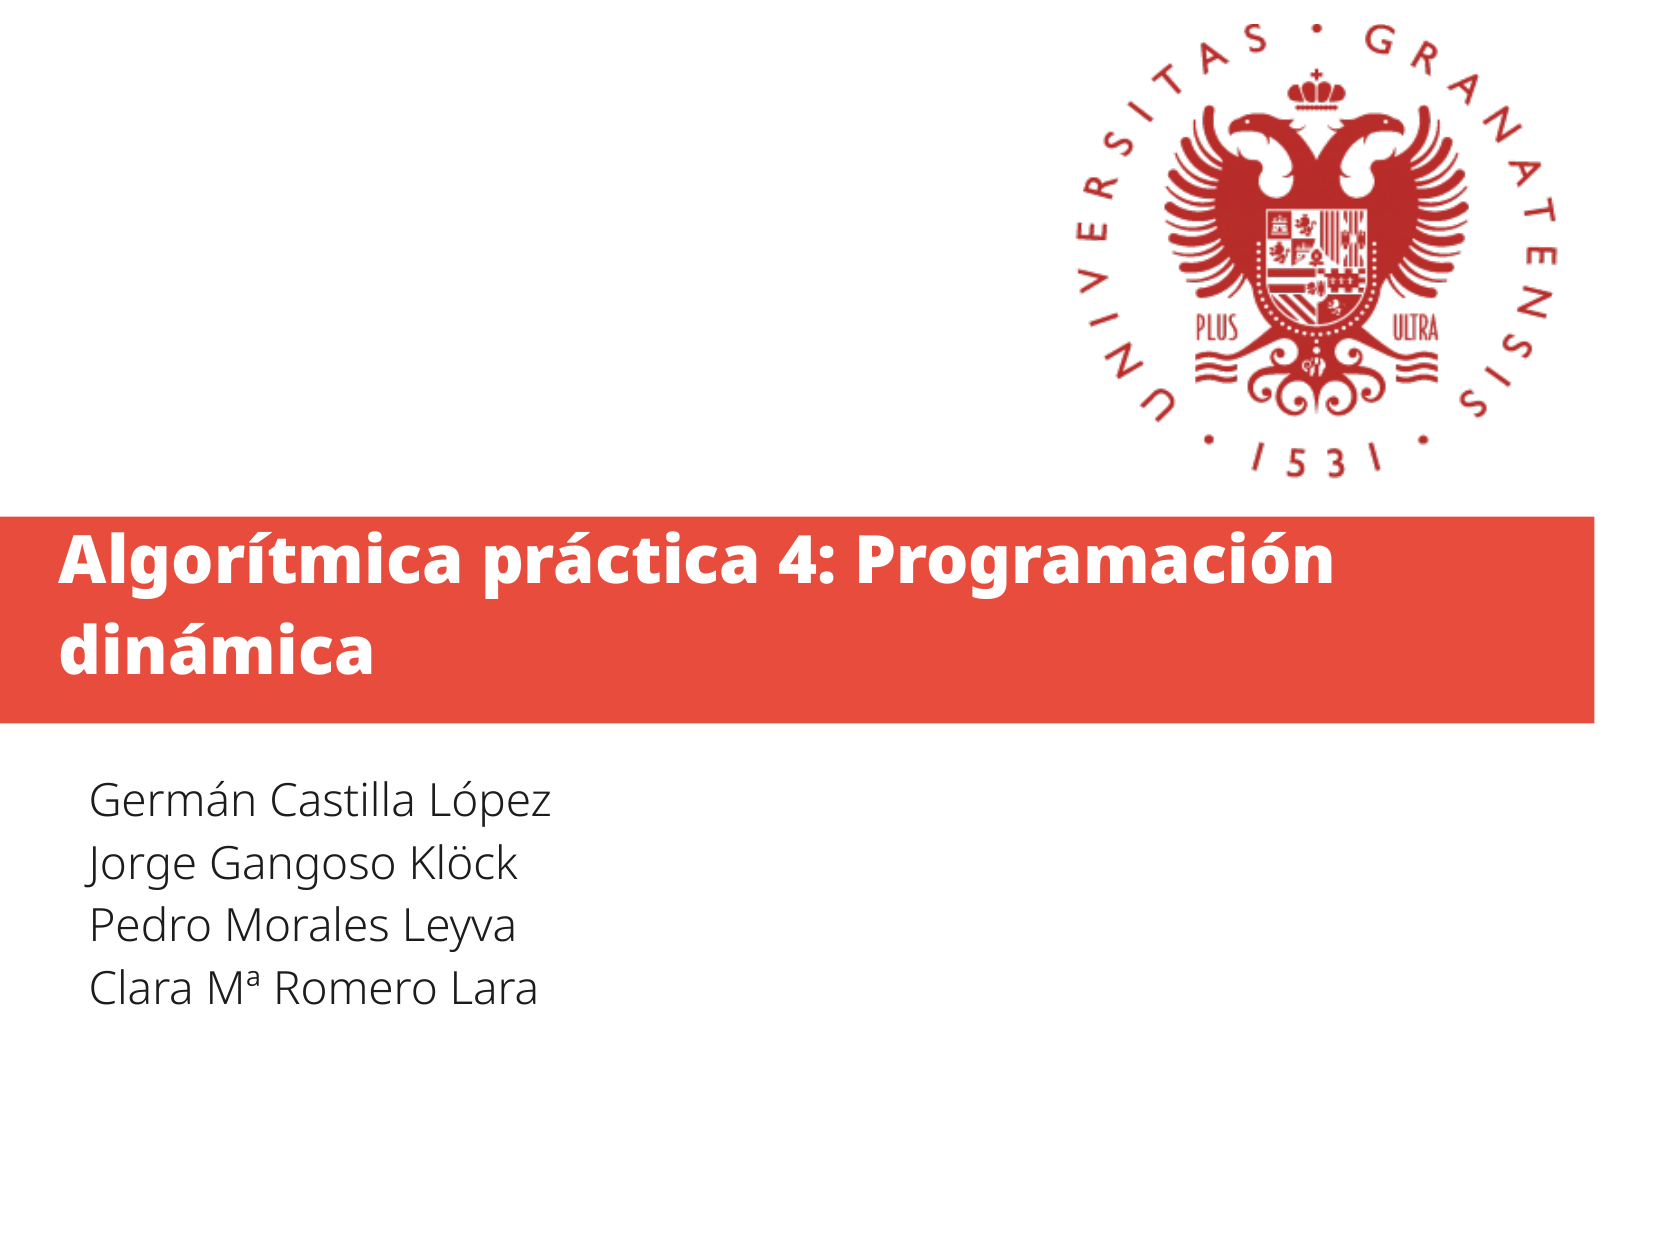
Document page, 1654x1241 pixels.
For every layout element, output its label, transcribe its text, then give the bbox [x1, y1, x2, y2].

subtitle Germán Castilla López Jorge Gangoso Klöck Pedro Morales Leyva Clara Mª Romero Lara [88, 767, 1595, 1182]
title Algorítmica práctica 4: Programación dinámica [59, 546, 1595, 694]
picture [921, 24, 1654, 497]
